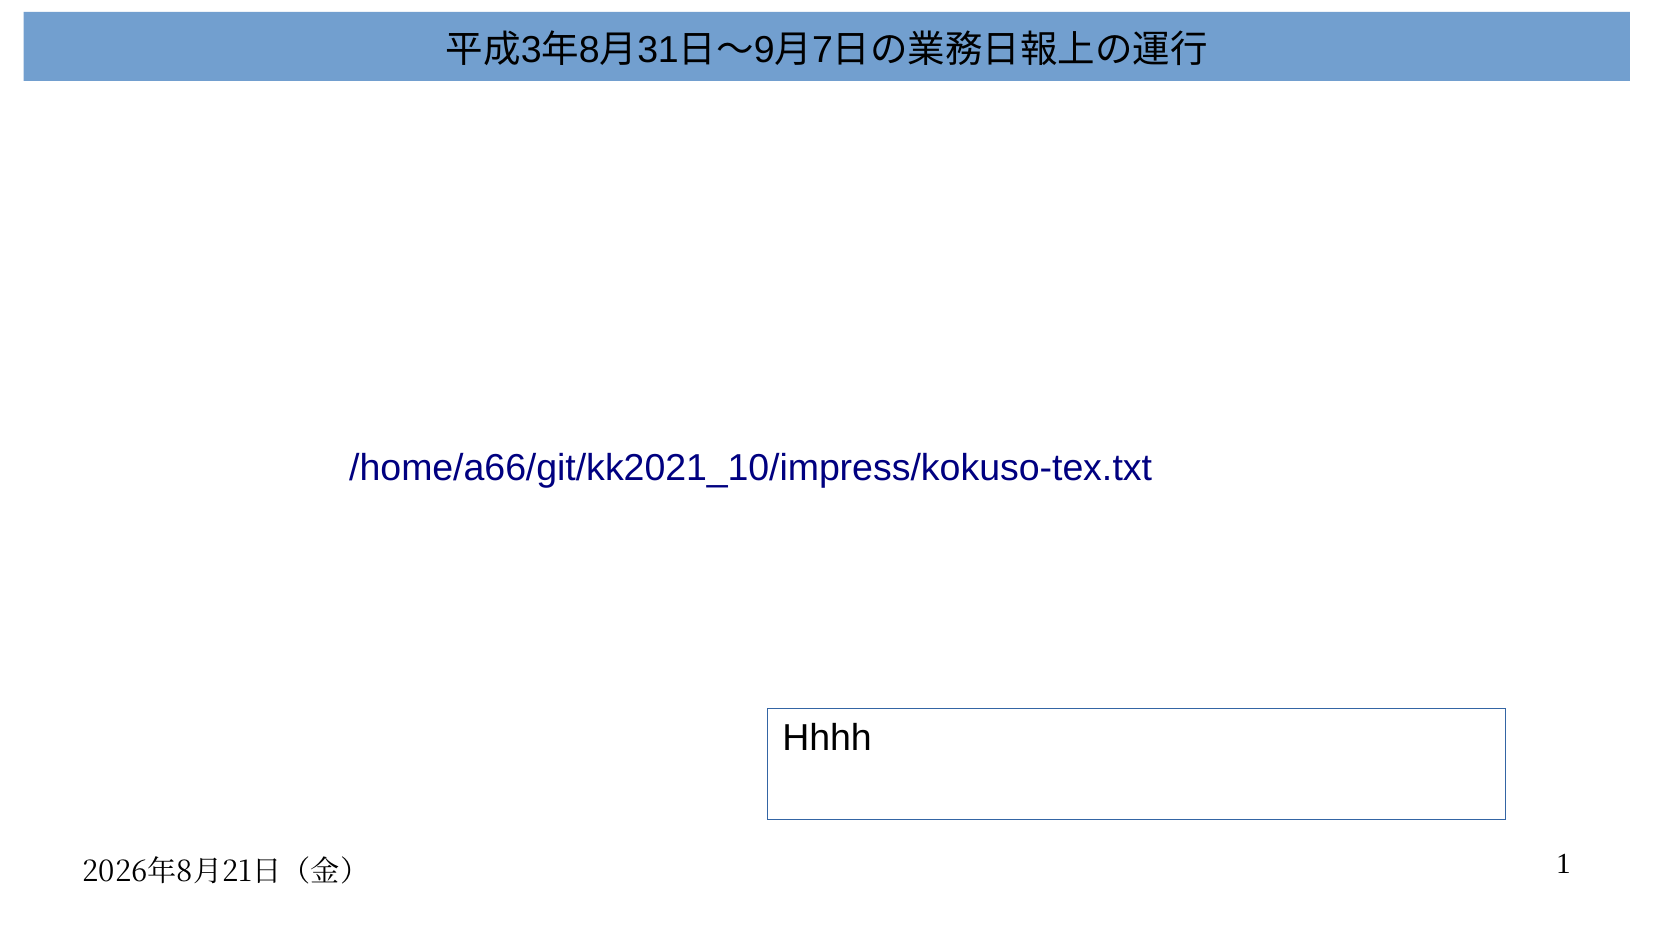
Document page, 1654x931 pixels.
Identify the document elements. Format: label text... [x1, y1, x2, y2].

text_box 平成3年8月31日〜9月7日の業務日報上の運行 [23, 11, 1630, 81]
text_box /home/a66/git/kk2021_10/impress/kokuso-tex.txt [334, 438, 1324, 526]
text_box Hhhh [767, 708, 1506, 820]
